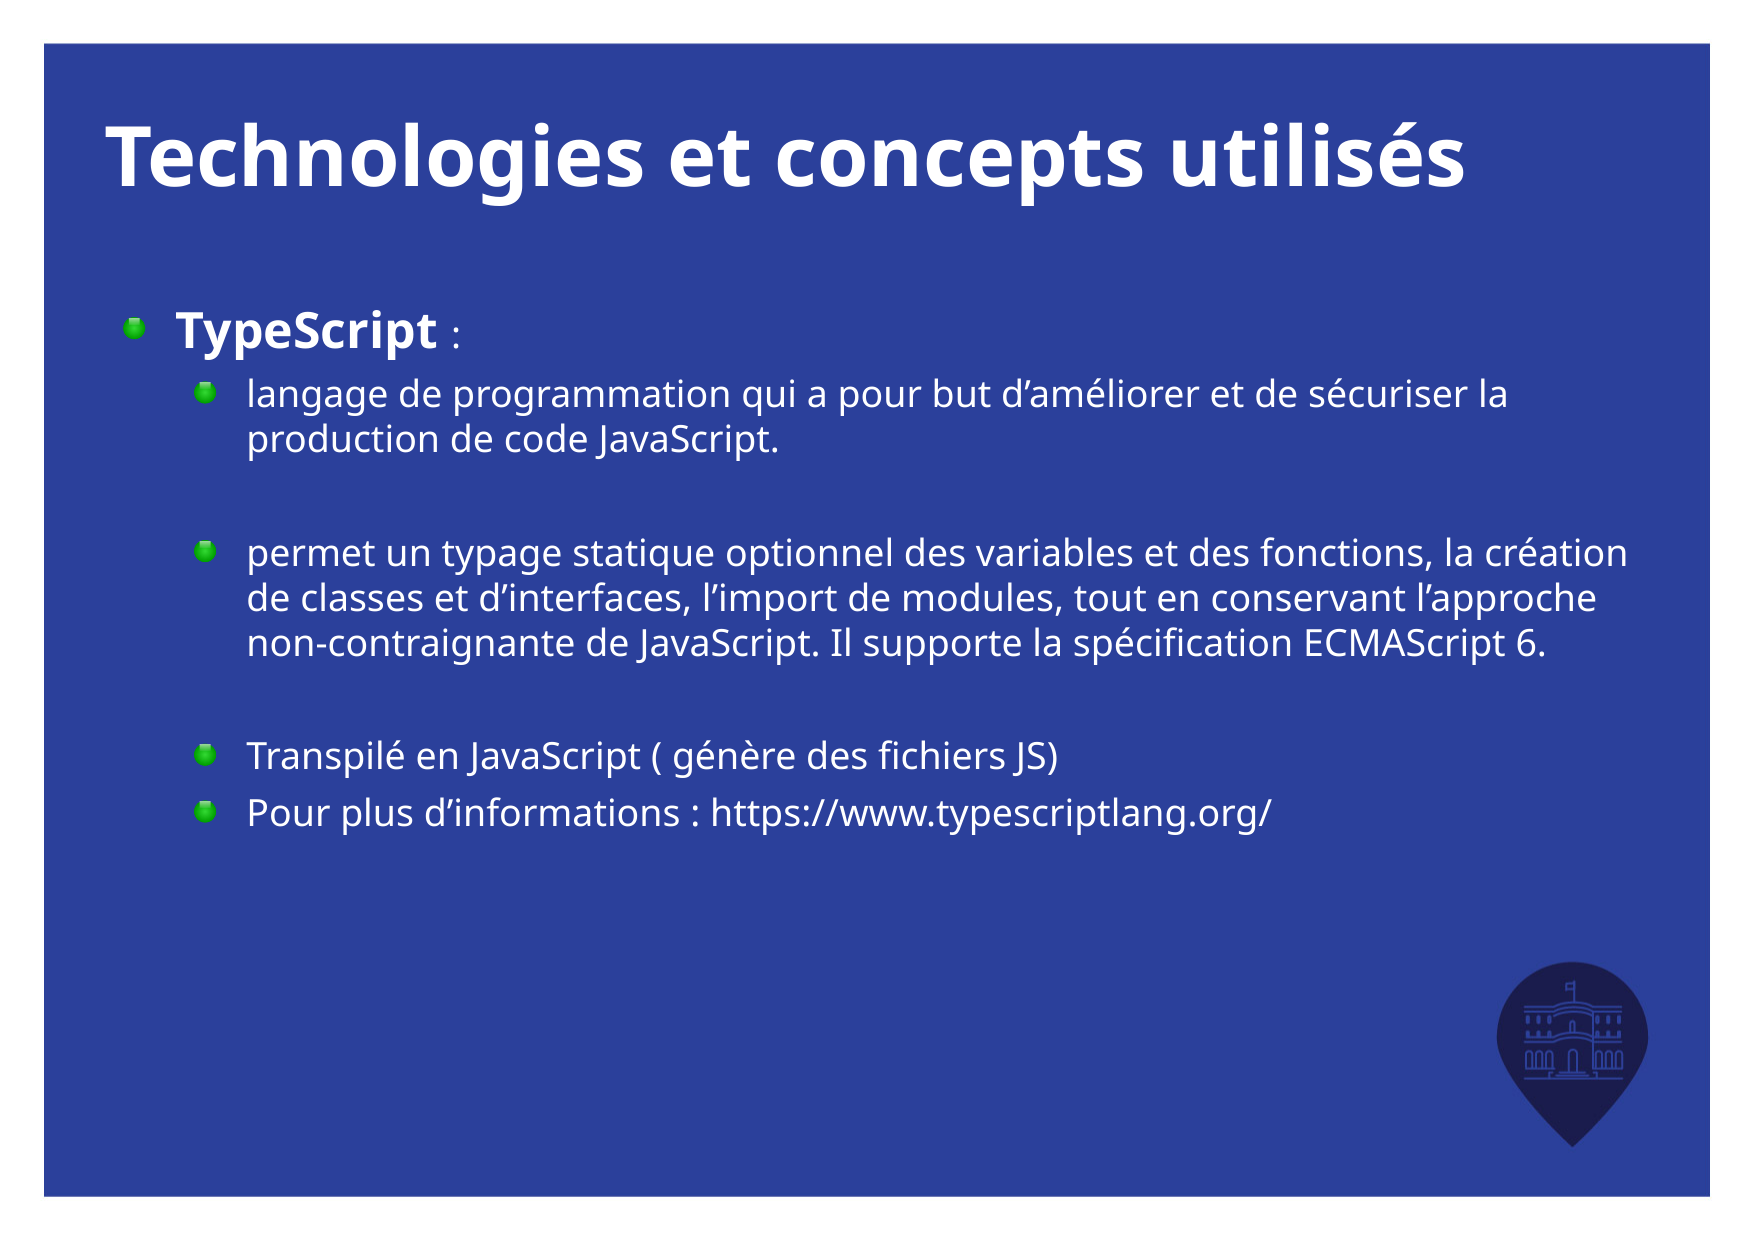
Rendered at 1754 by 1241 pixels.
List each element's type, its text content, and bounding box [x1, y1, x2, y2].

picture [0, 0, 1754, 1241]
list TypeScript : langage de programmation qui a pour but d’améliorer et de sécuriser la production de code JavaScript. permet un typage statique optionnel des variables et des fonctions, la création de classes et d’interfaces, l’import de modules, tout en conservant l’approche non-contraignante de JavaScript. Il supporte la spécification ECMAScript 6. Transpilé en JavaScript ( génère des fichiers JS) Pour plus d’informations : https://www.typescriptlang.org/ [87, 289, 1666, 1156]
title Technologies et concepts utilisés [87, 49, 1666, 257]
